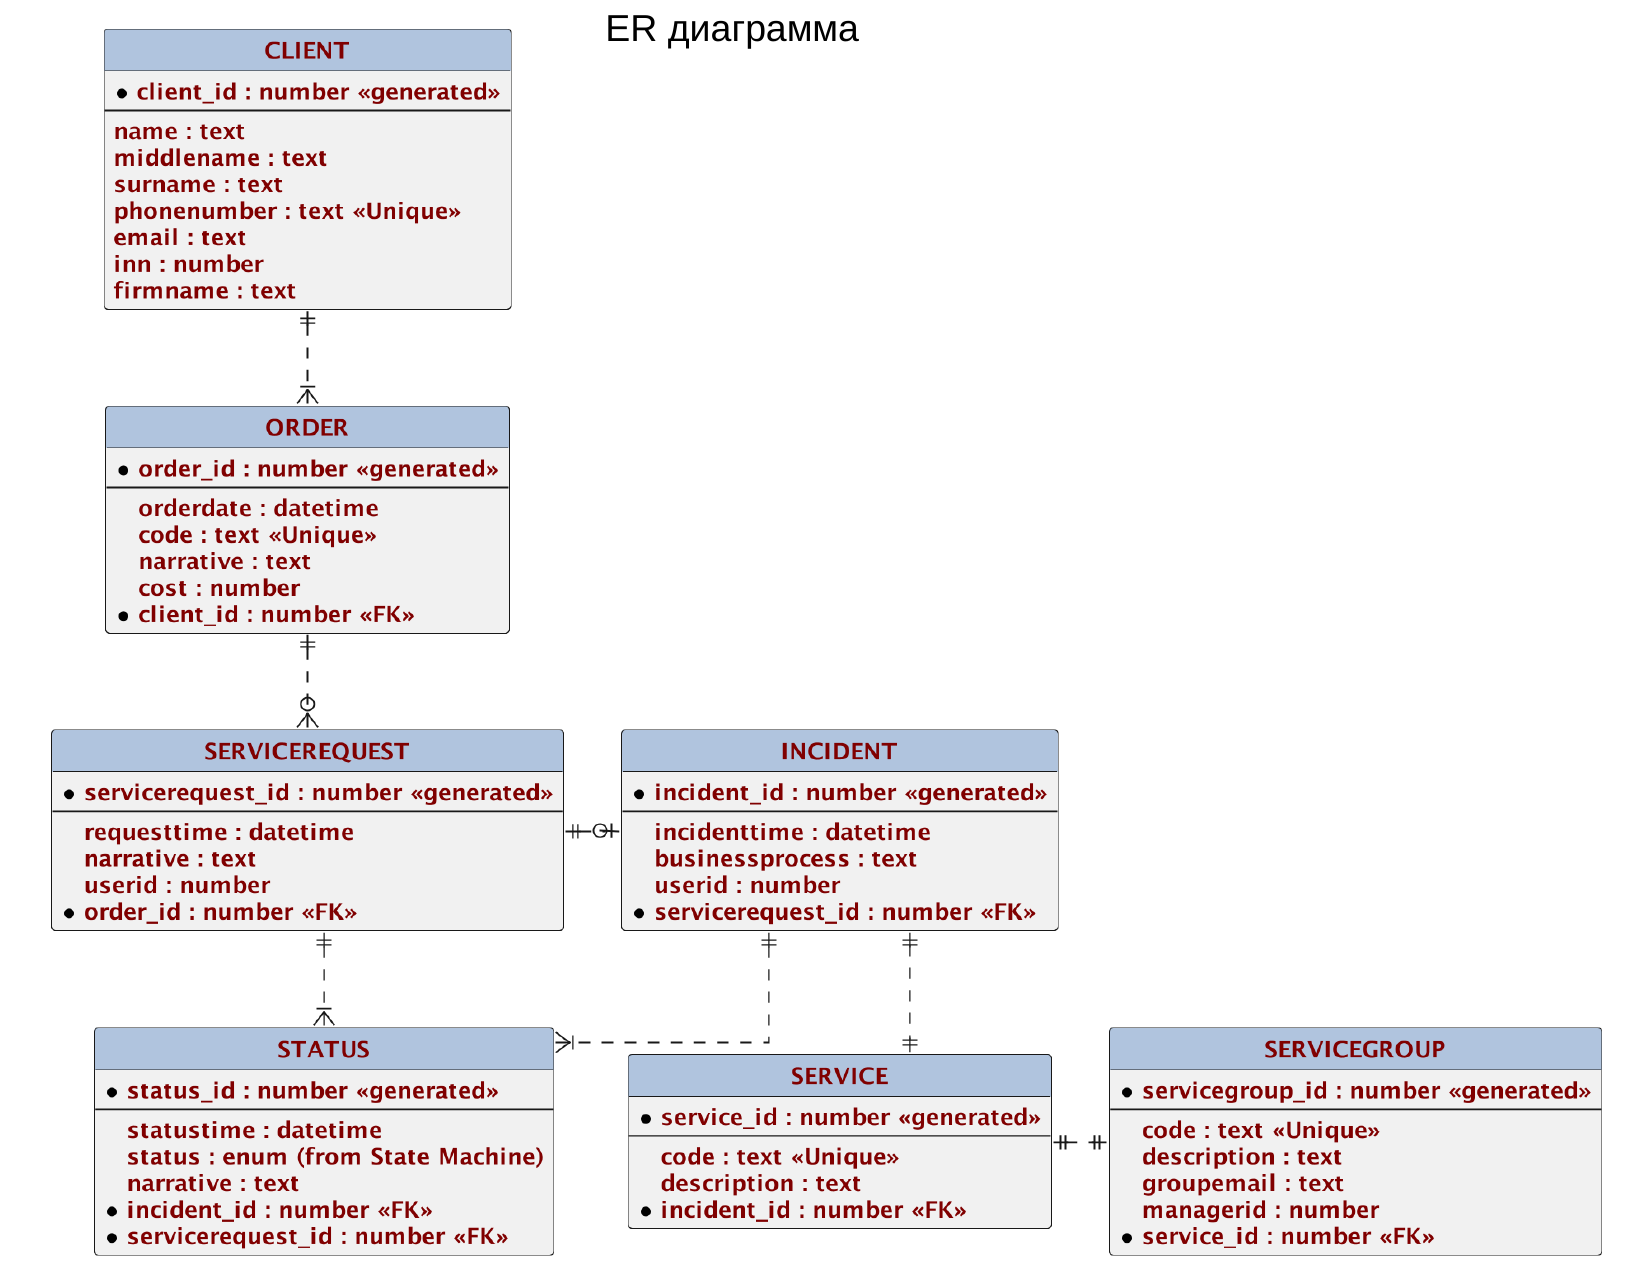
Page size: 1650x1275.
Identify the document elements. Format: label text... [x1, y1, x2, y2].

picture [39, 17, 1611, 1264]
text_box <slide-name> [590, 0, 1421, 71]
